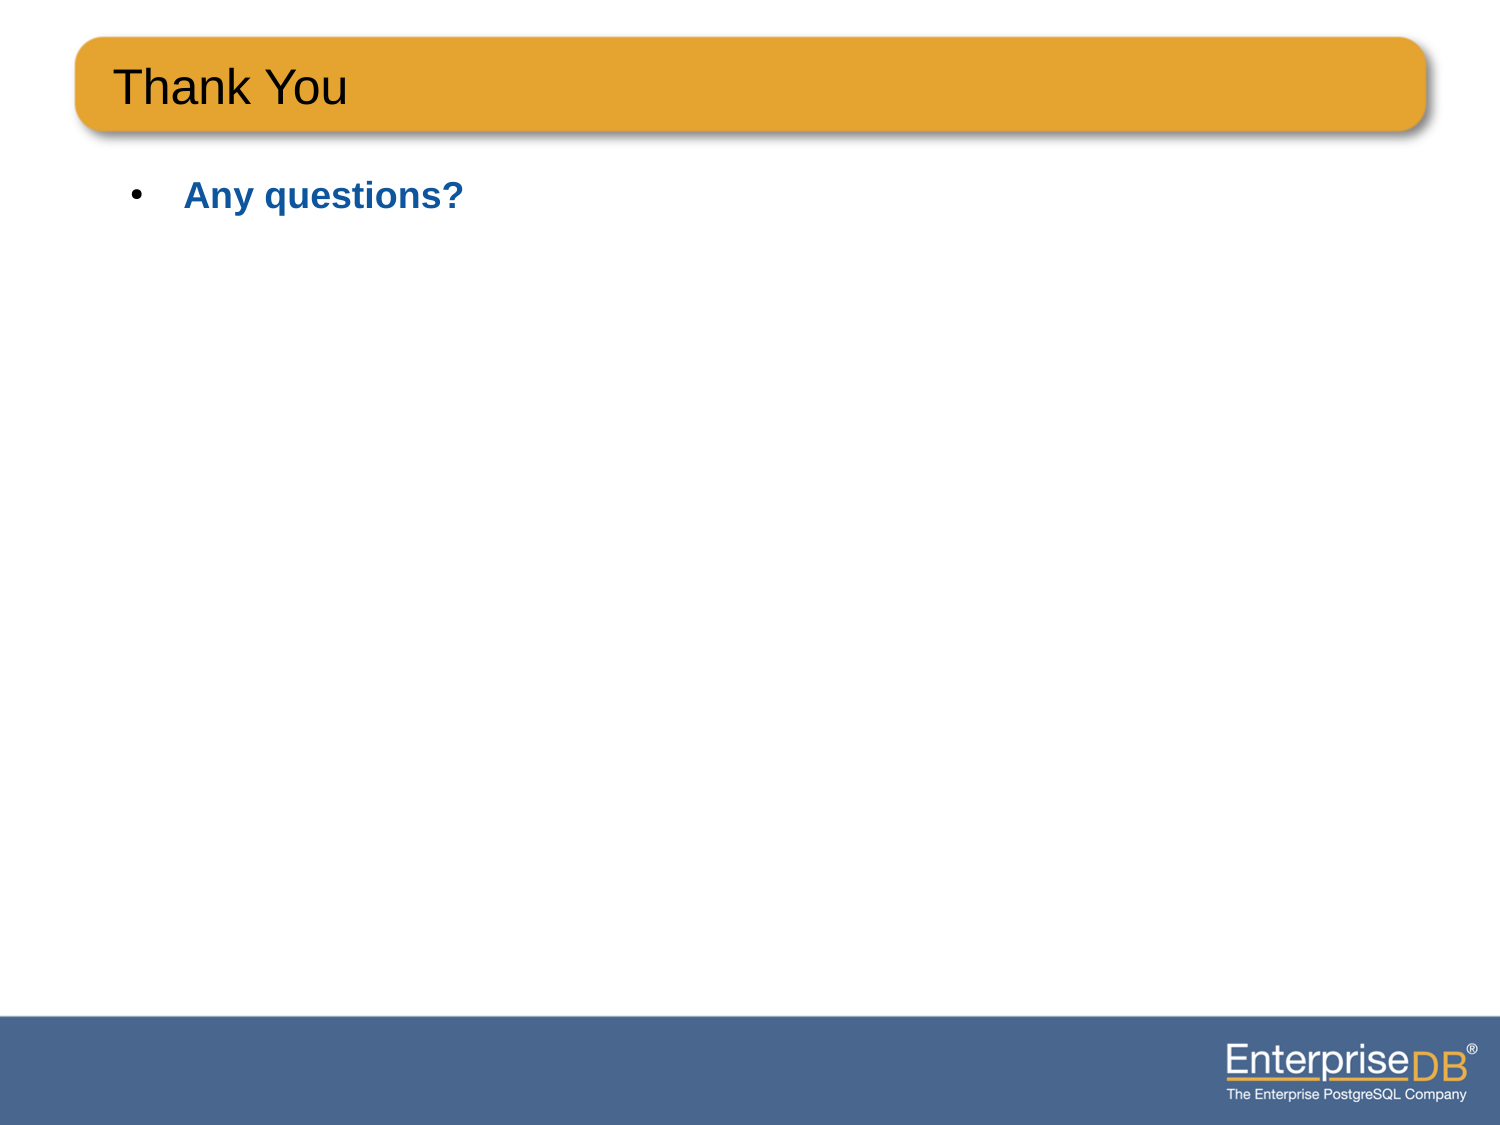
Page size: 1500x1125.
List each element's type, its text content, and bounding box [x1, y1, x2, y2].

picture [0, 0, 1500, 1125]
title Thank You [112, 37, 1388, 138]
list Any questions? [112, 174, 1388, 948]
